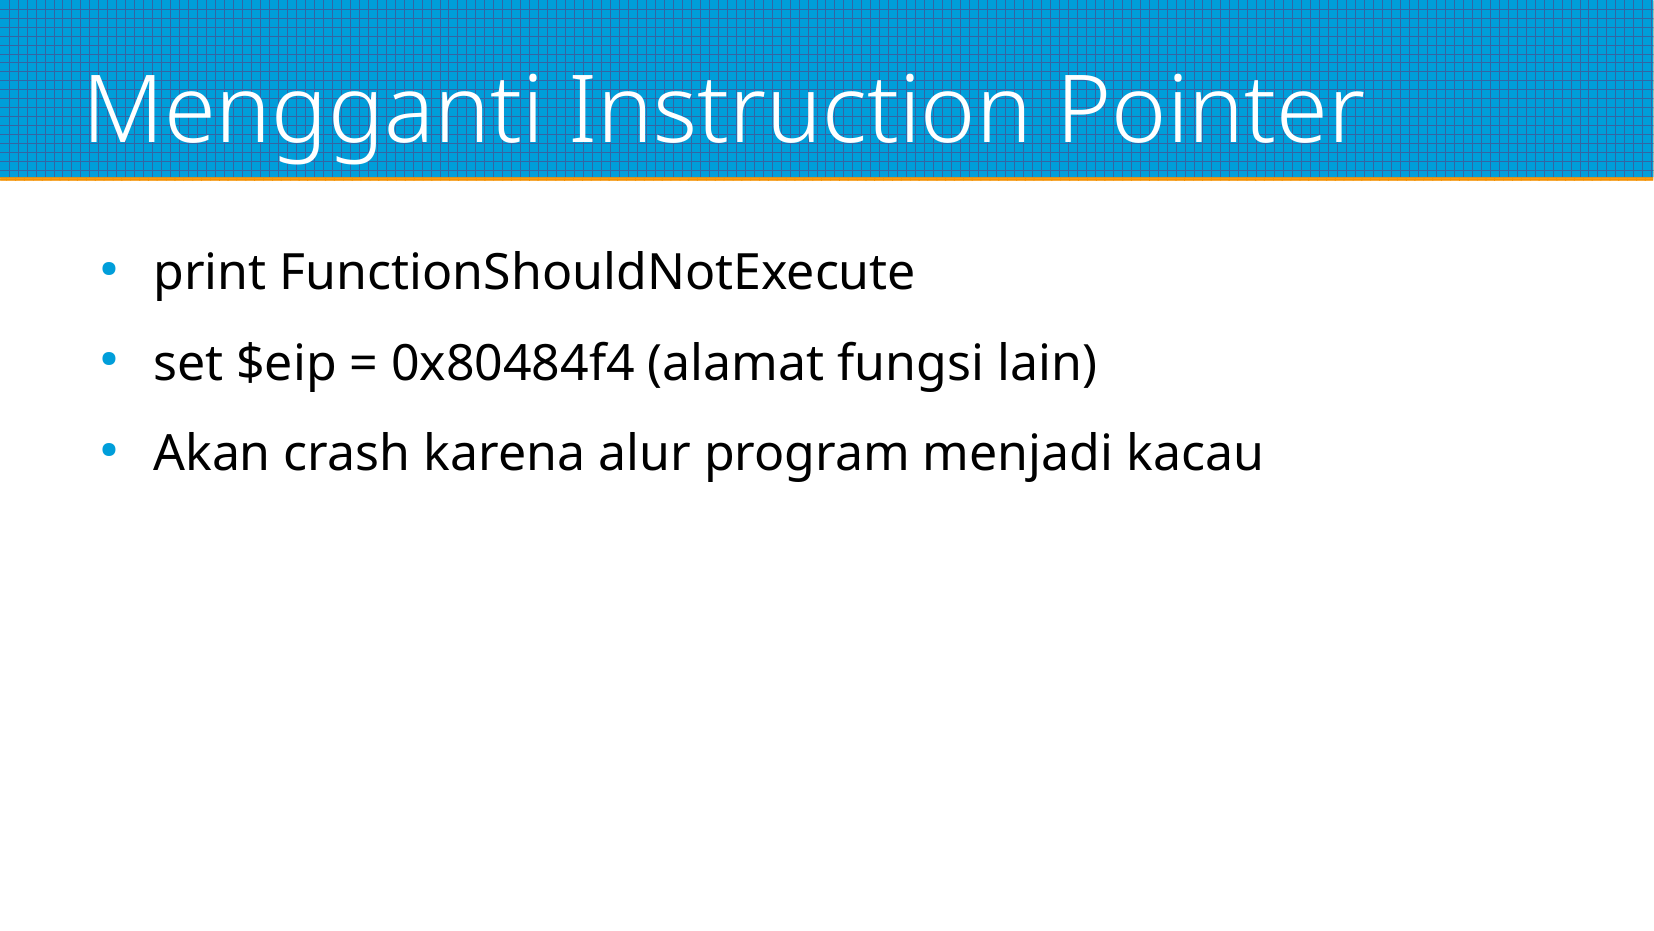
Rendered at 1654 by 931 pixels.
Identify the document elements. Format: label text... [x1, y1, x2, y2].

list print FunctionShouldNotExecute set $eip = 0x80484f4 (alamat fungsi lain) Akan crash karena alur program menjadi kacau [82, 236, 1563, 811]
title Mengganti Instruction Pointer [82, 14, 1571, 171]
